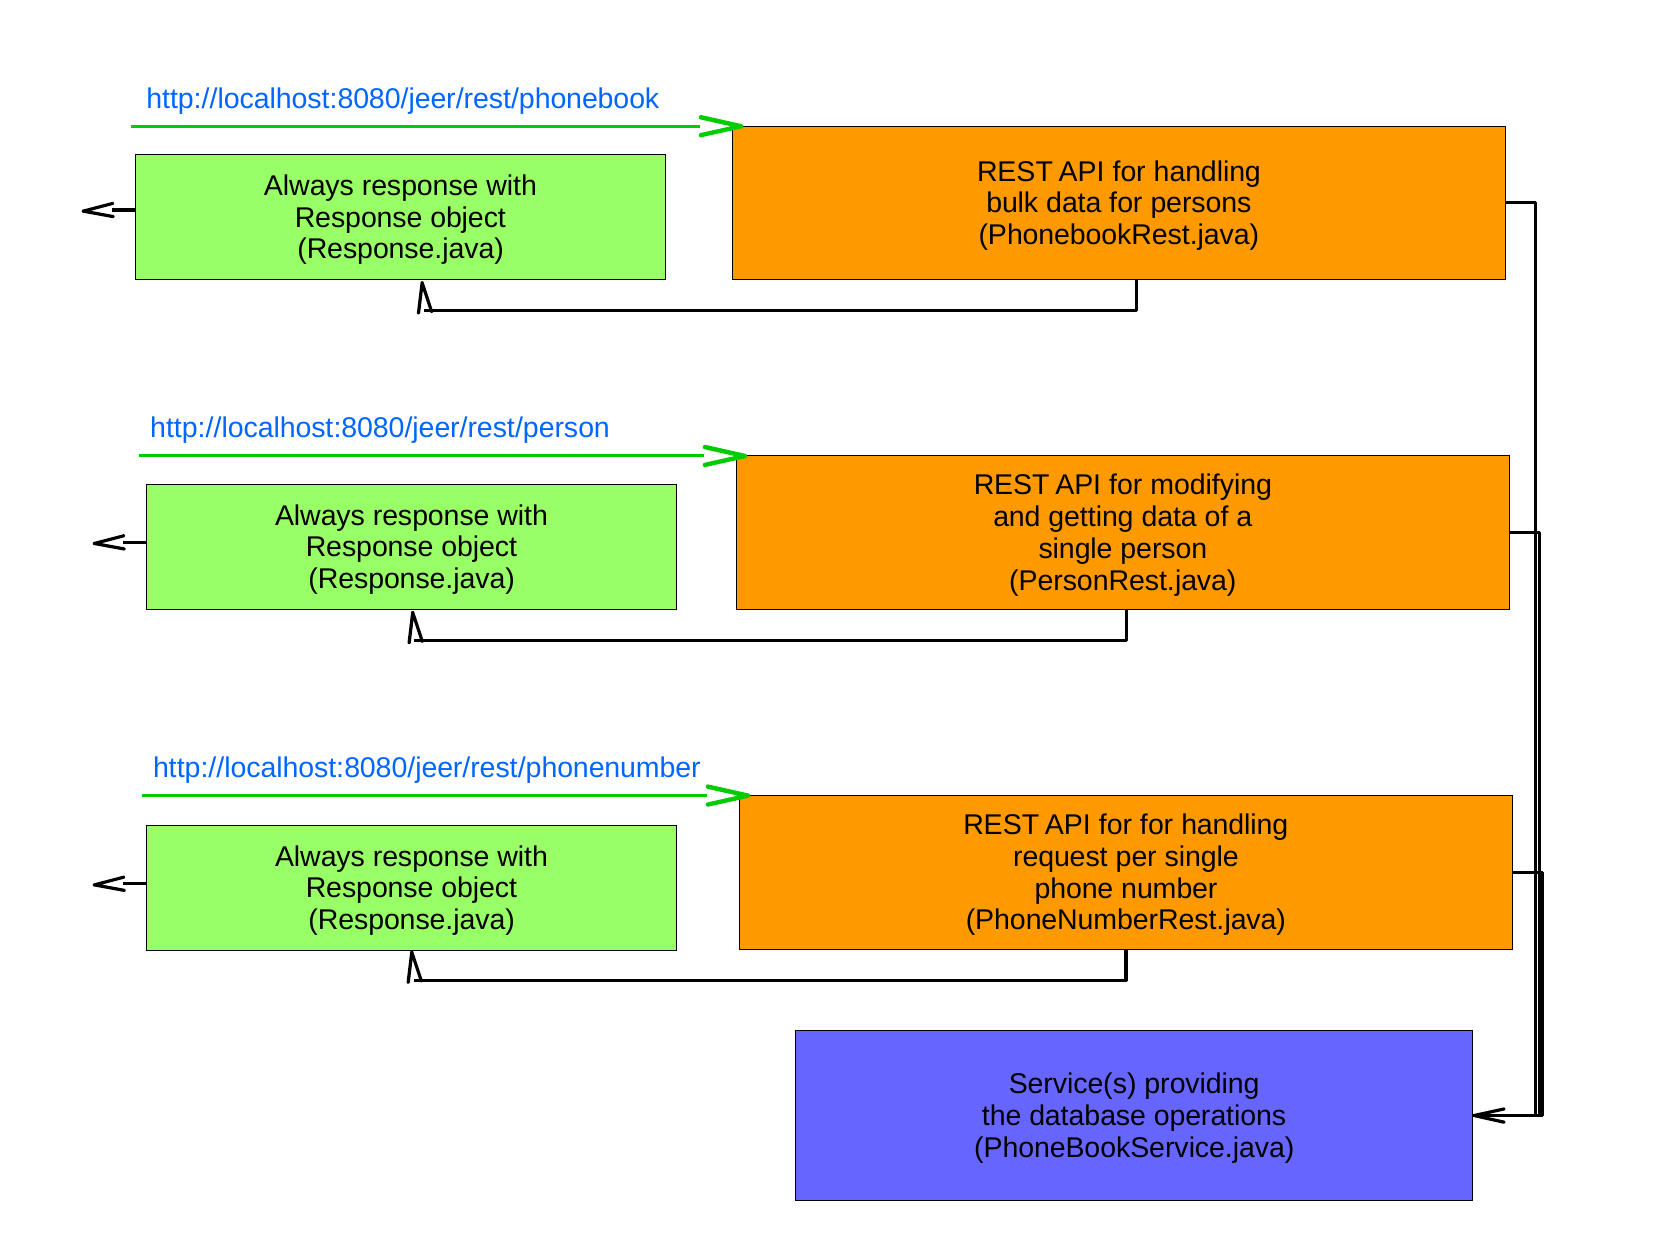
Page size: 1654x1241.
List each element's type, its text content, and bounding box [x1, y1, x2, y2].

text_box http://localhost:8080/jeer/rest/phonebook [131, 75, 1064, 123]
text_box REST API for handling bulk data for persons (PhonebookRest.java) [732, 126, 1506, 280]
text_box http://localhost:8080/jeer/rest/person [135, 404, 964, 452]
text_box Service(s) providing the database operations (PhoneBookService.java) [795, 1030, 1473, 1201]
text_box http://localhost:8080/jeer/rest/phonenumber [138, 744, 1139, 792]
text_box Always response with Response object (Response.java) [135, 154, 666, 280]
text_box REST API for for handling request per single phone number (PhoneNumberRest.java) [739, 795, 1513, 950]
text_box Always response with Response object (Response.java) [146, 484, 677, 610]
text_box REST API for modifying and getting data of a single person (PersonRest.java) [736, 455, 1510, 610]
text_box Always response with Response object (Response.java) [146, 825, 677, 951]
